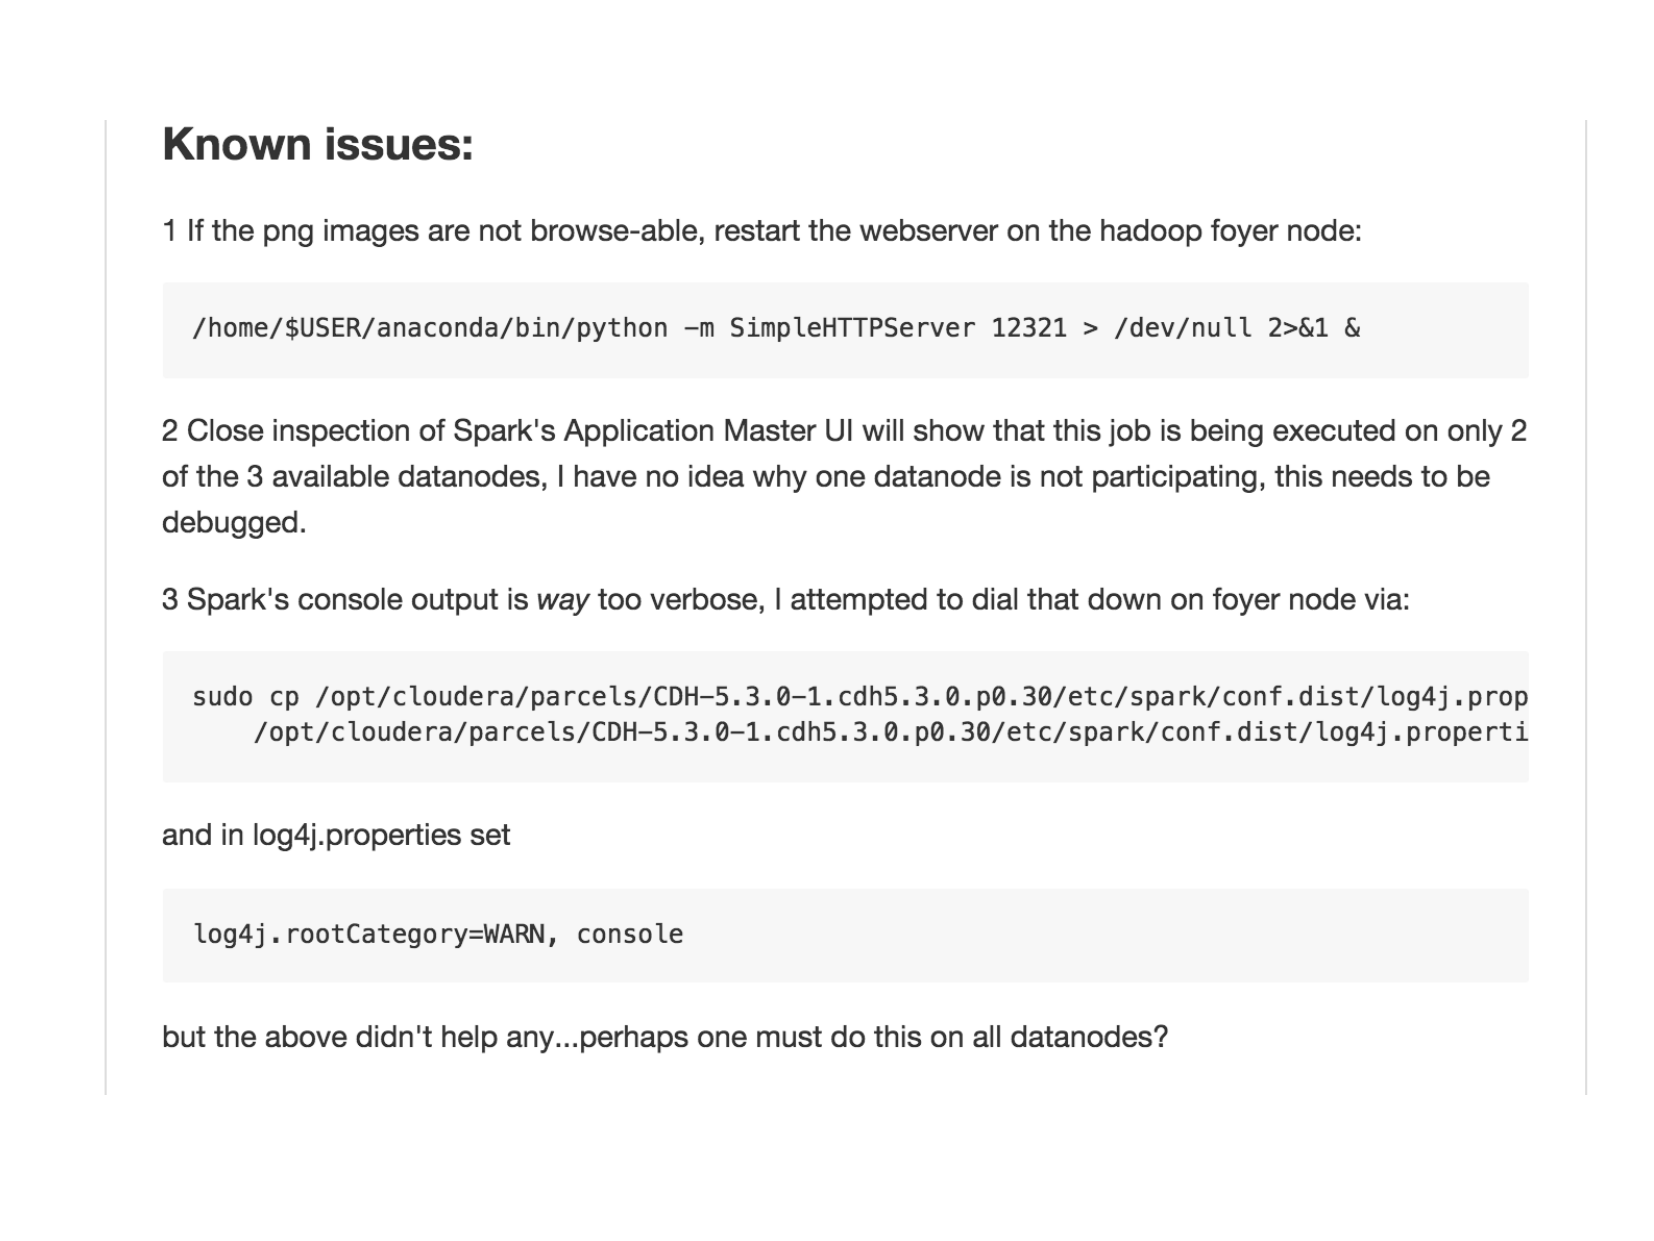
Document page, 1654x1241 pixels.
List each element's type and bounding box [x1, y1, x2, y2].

picture [90, 120, 1606, 1096]
